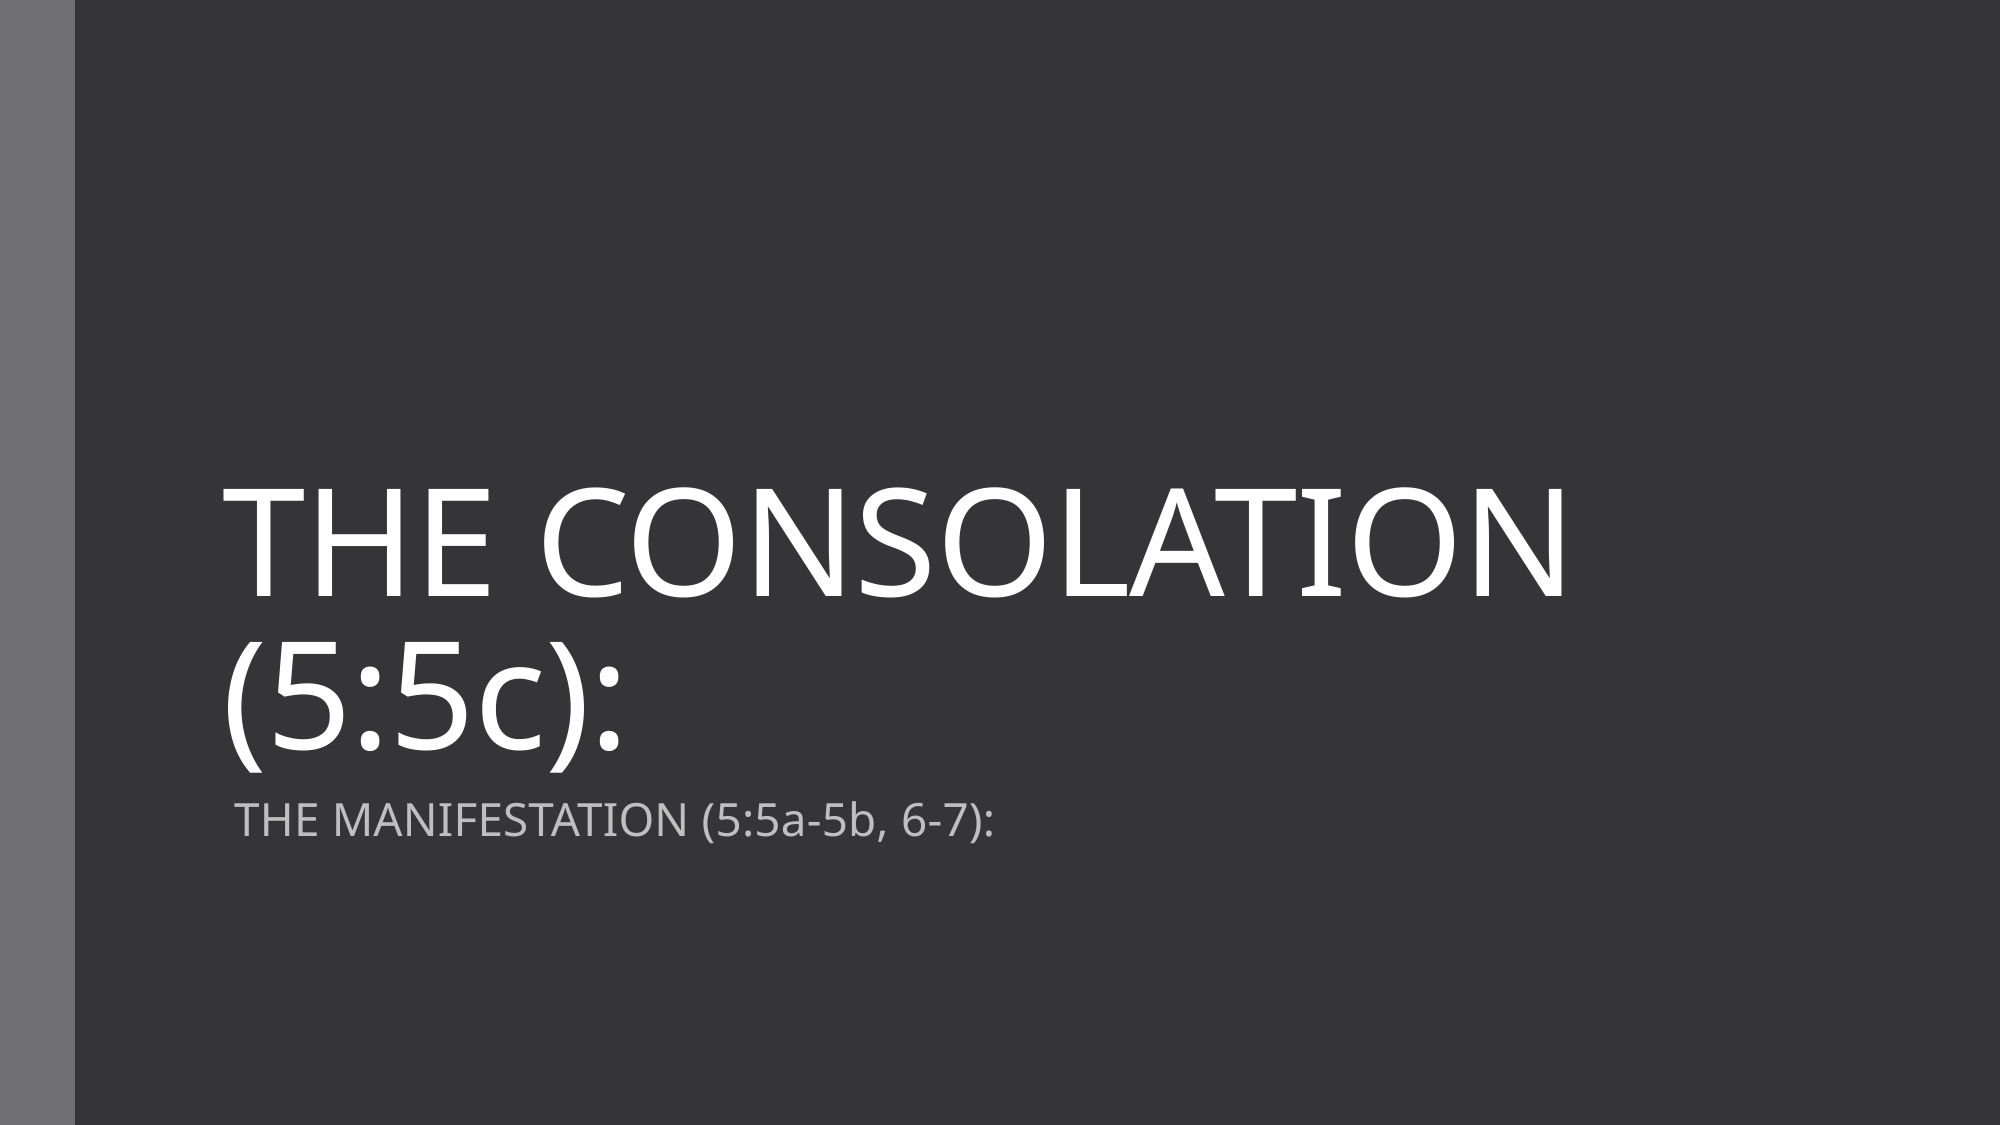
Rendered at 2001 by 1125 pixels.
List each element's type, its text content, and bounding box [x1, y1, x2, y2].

title THE CONSOLATION (5:5c): [206, 124, 1752, 787]
subtitle THE MANIFESTATION (5:5a-5b, 6-7): [206, 787, 1752, 1066]
